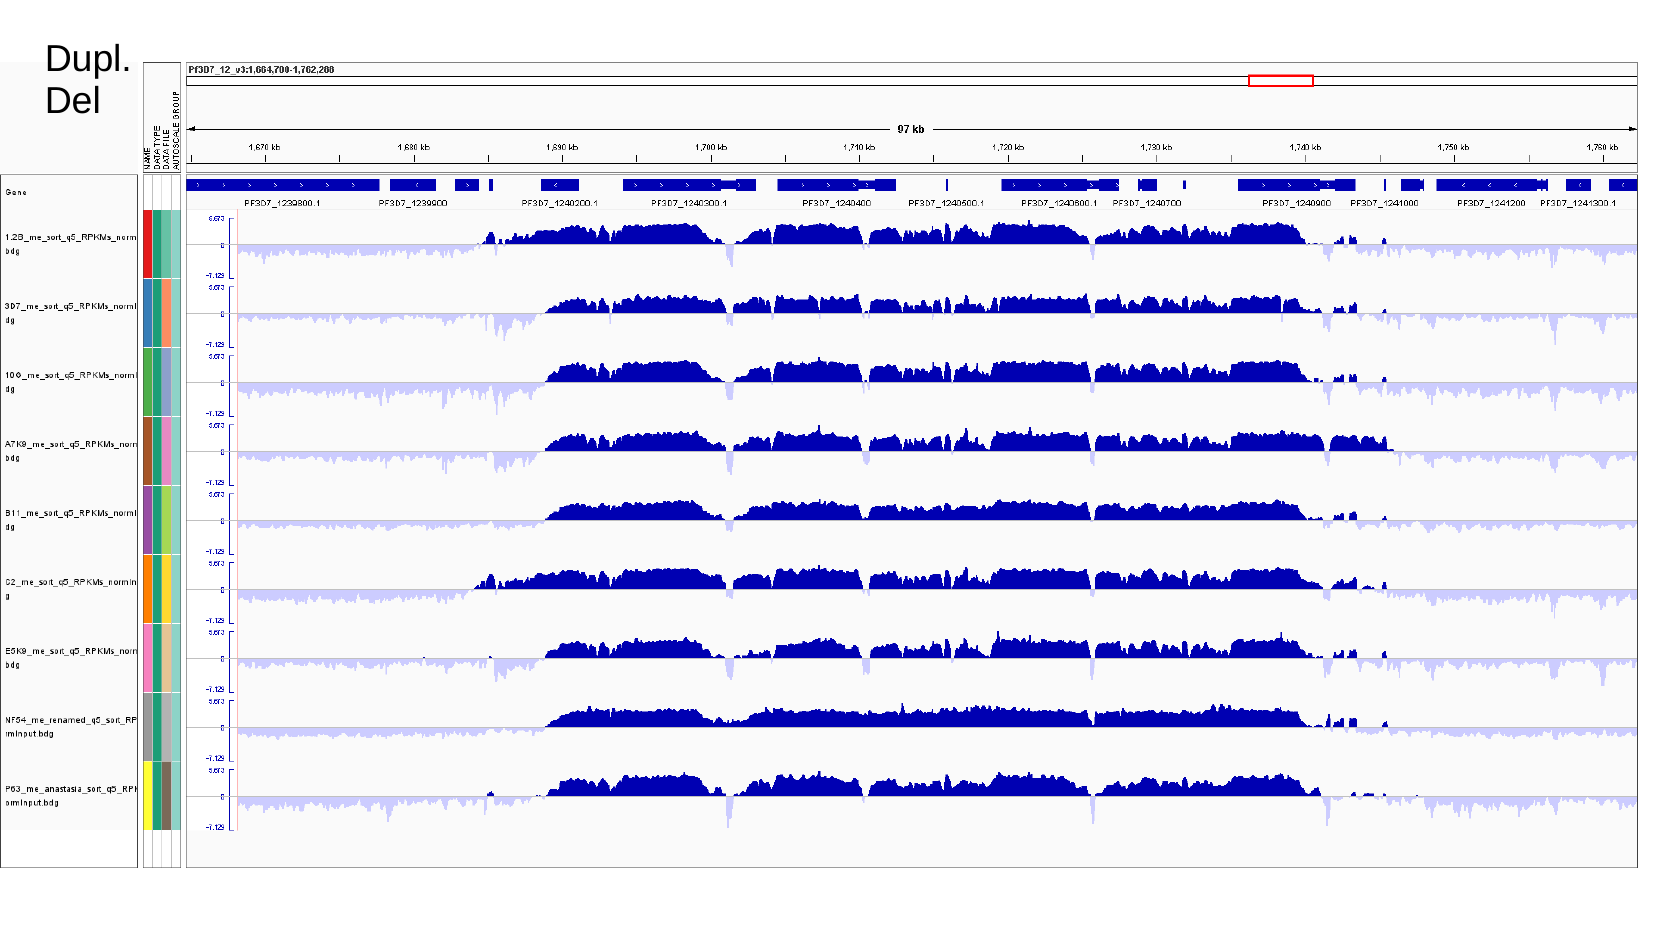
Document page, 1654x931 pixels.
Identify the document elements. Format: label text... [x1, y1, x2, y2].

picture [0, 62, 1654, 868]
text_box Dupl. Del [30, 30, 151, 129]
